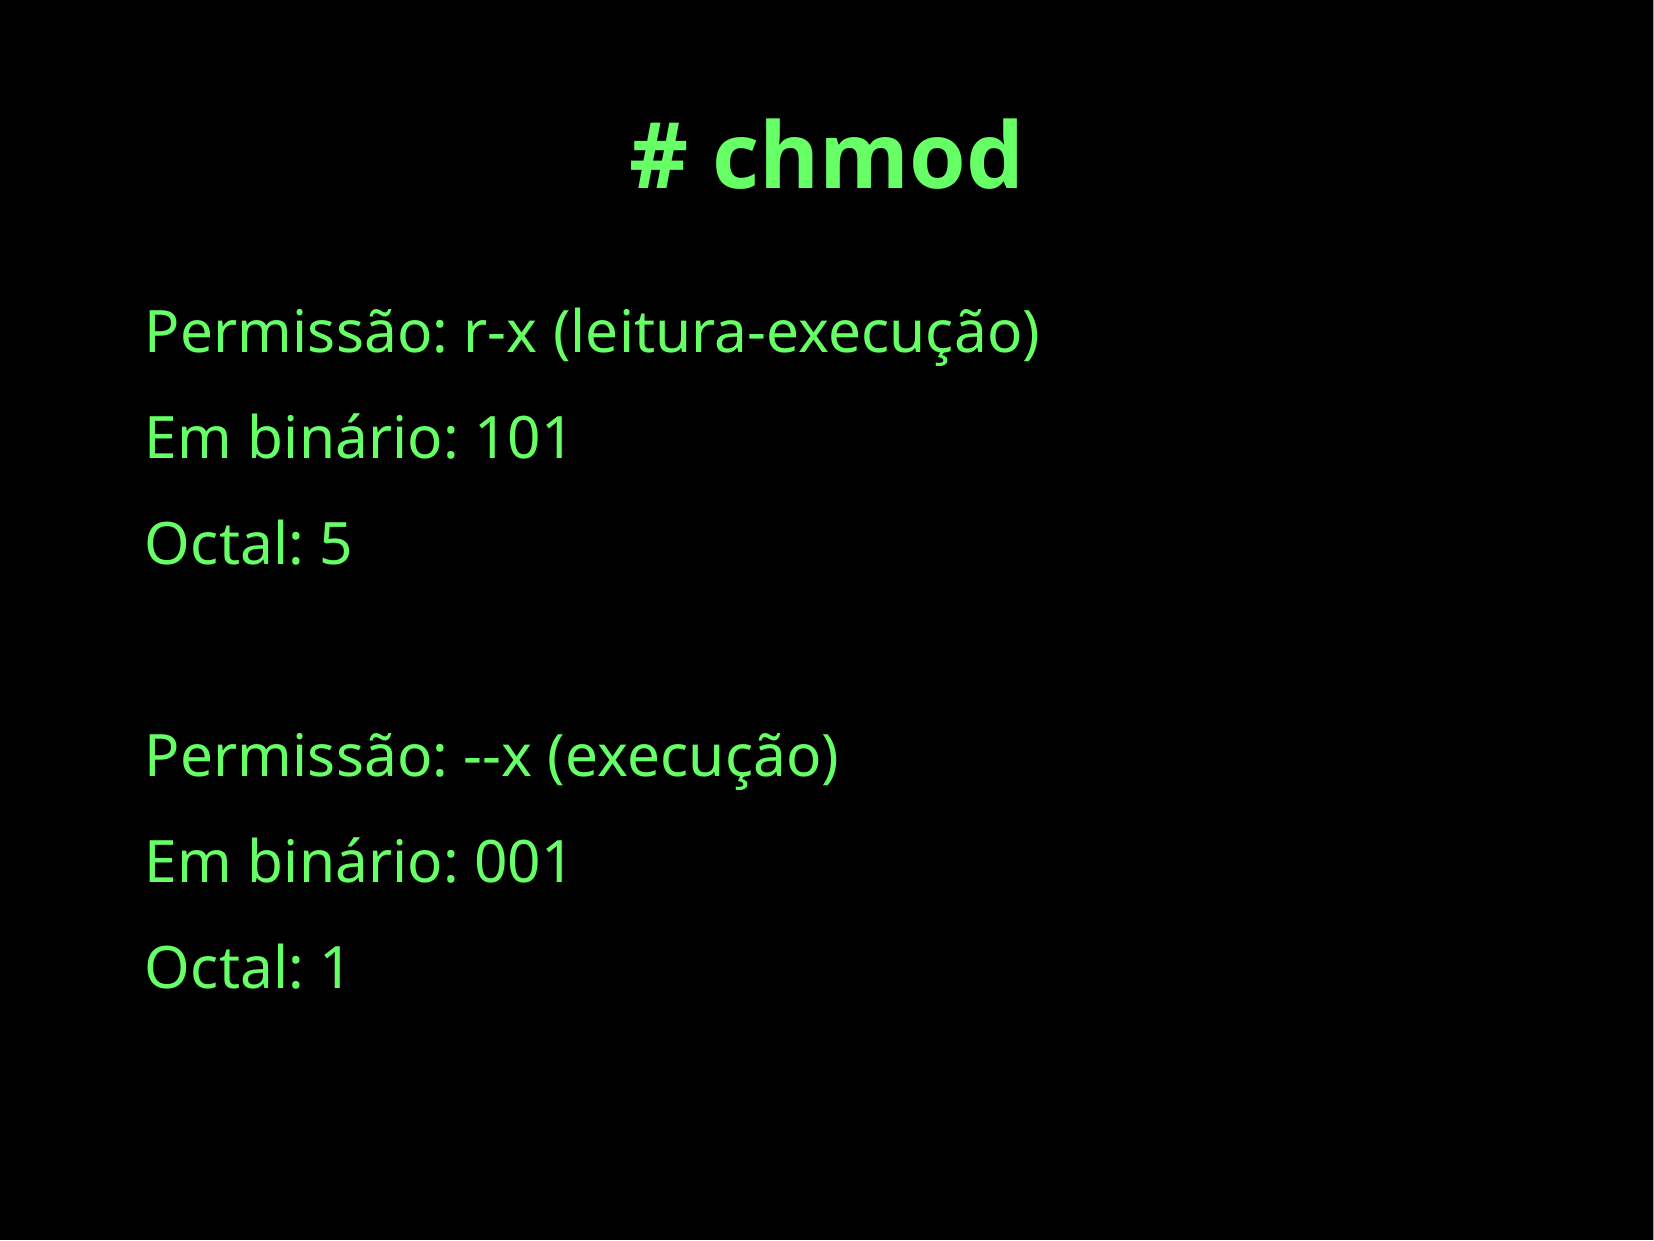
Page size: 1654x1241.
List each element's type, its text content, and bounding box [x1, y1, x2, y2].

list Permissão: r-x (leitura-execução) Em binário: 101 Octal: 5 Permissão: --x (execução) Em binário: 001 Octal: 1 [82, 290, 1571, 1010]
title # chmod [82, 49, 1571, 257]
